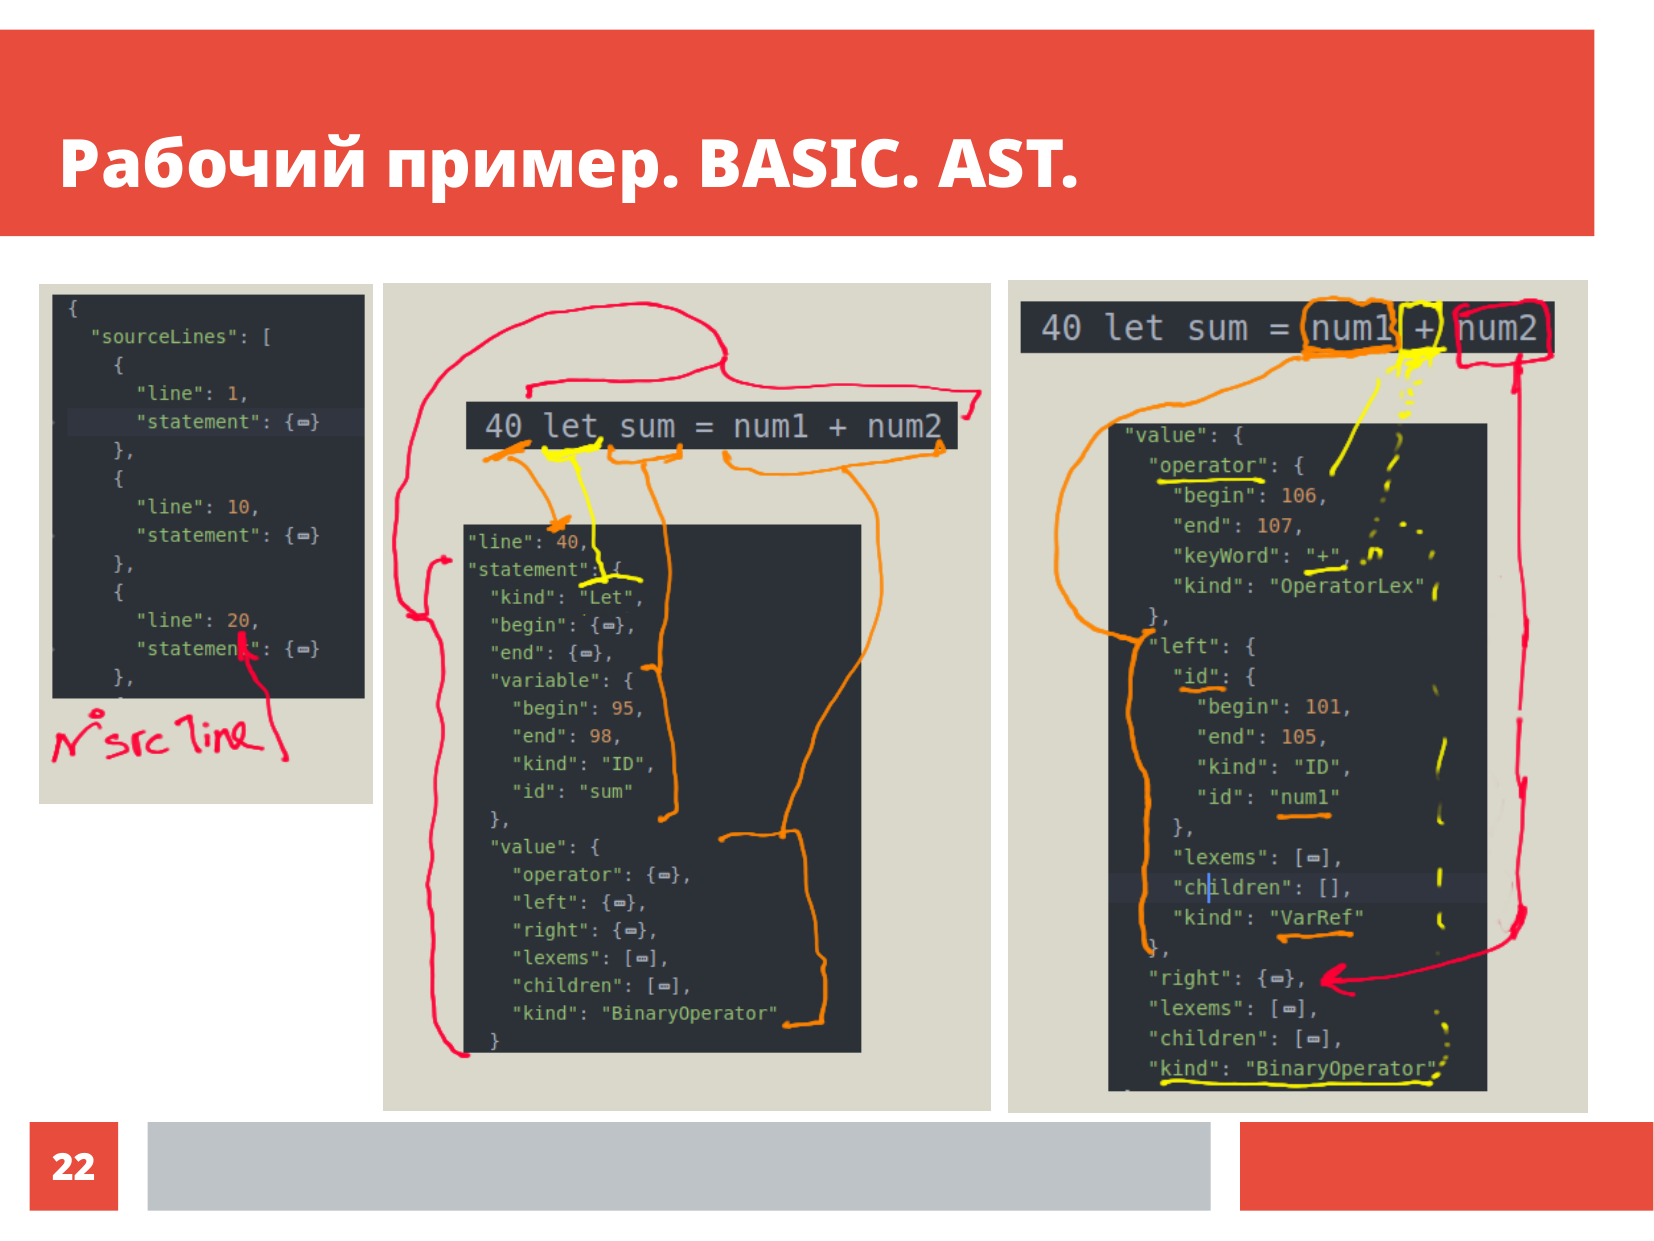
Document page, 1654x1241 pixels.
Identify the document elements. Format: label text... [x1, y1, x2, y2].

title Рабочий пример. BASIC. AST. [59, 59, 1595, 207]
picture [1008, 280, 1588, 1113]
picture [39, 284, 373, 804]
picture [383, 283, 991, 1111]
